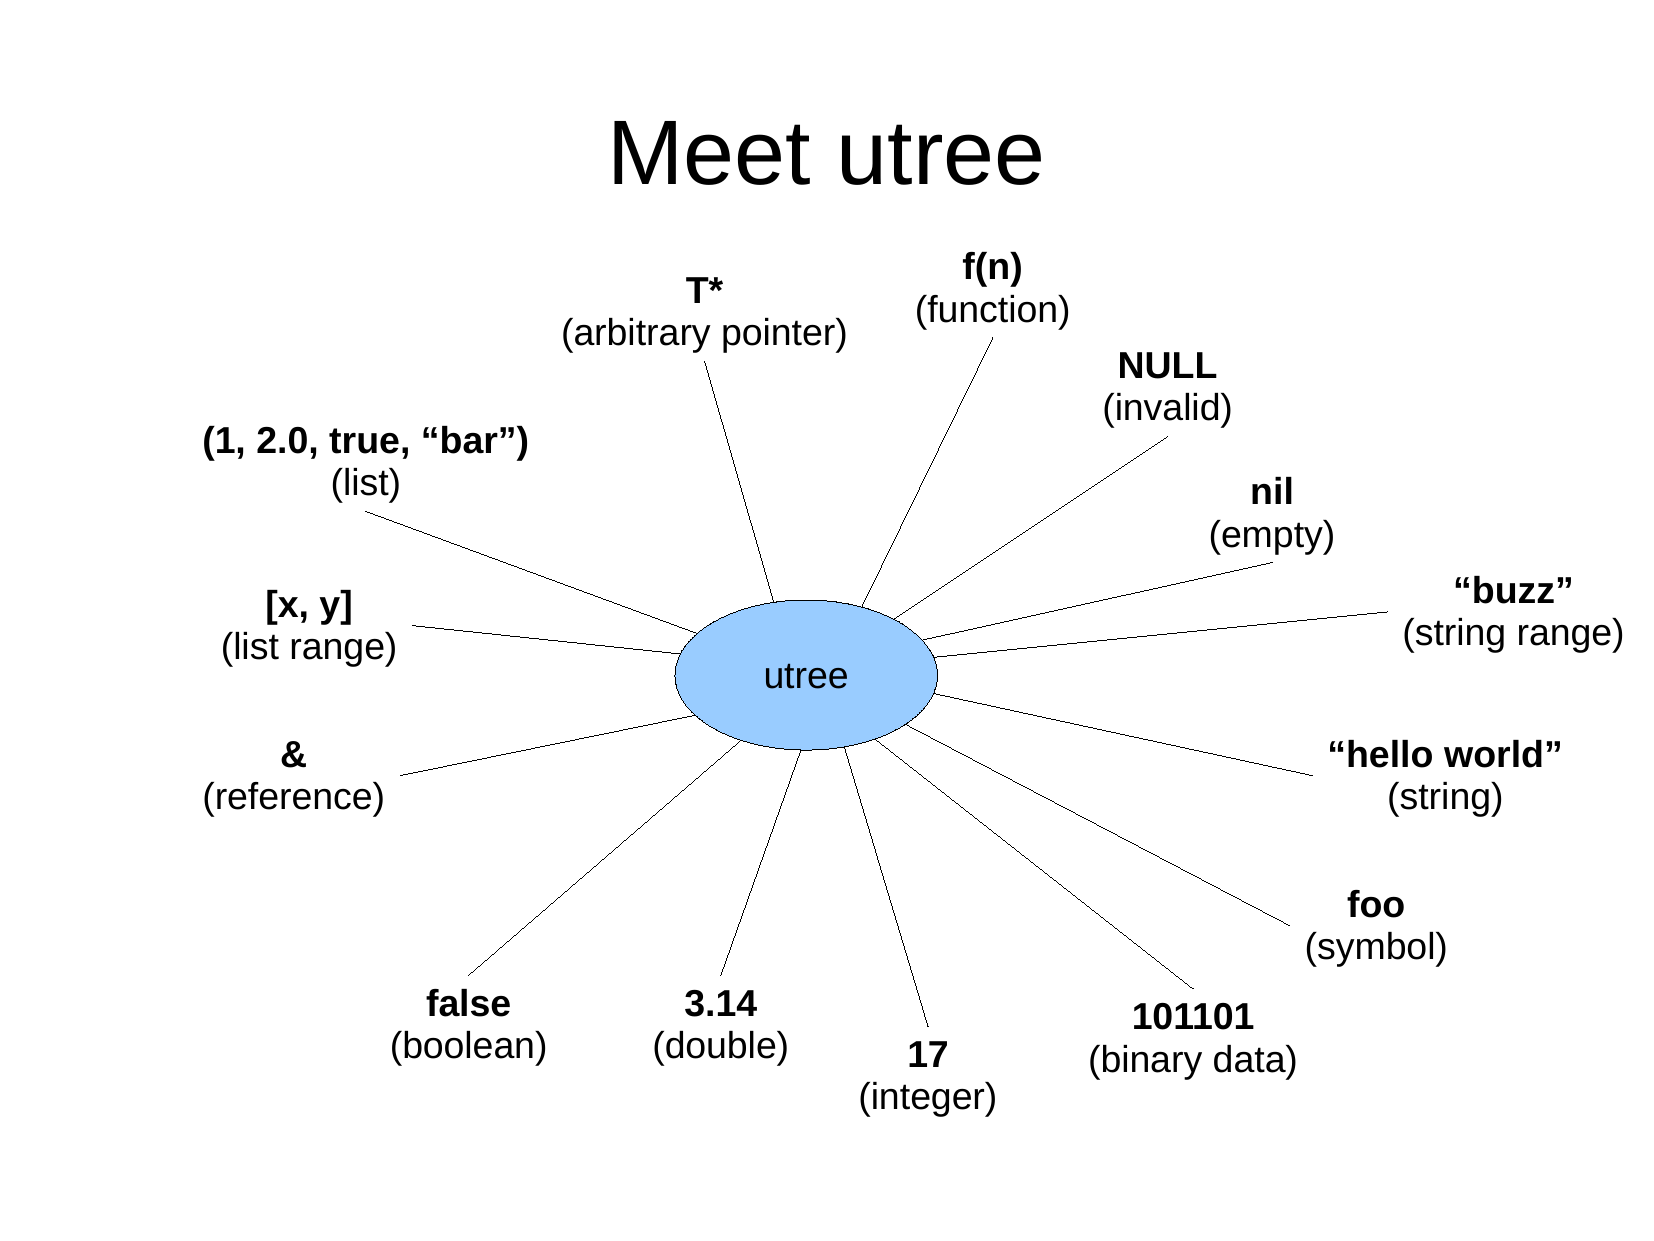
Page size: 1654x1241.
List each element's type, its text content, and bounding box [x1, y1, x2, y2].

text_box “buzz” (string range) [1387, 562, 1640, 662]
text_box “hello world” (string) [1312, 726, 1580, 826]
text_box nil (empty) [1193, 463, 1351, 563]
text_box f(n) (function) [900, 238, 1086, 338]
text_box 17 (integer) [843, 1026, 1013, 1126]
text_box (1, 2.0, true, “bar”) (list) [187, 412, 545, 512]
text_box NULL (invalid) [1087, 337, 1248, 437]
text_box foo (symbol) [1289, 876, 1463, 976]
text_box utree [674, 600, 938, 751]
text_box & (reference) [187, 726, 401, 826]
text_box 101101 (binary data) [1073, 988, 1313, 1088]
title Meet utree [82, 49, 1571, 257]
text_box T* (arbitrary pointer) [546, 262, 863, 362]
text_box 3.14 (double) [637, 975, 805, 1074]
text_box false (boolean) [375, 975, 563, 1074]
text_box [x, y] (list range) [206, 576, 413, 676]
